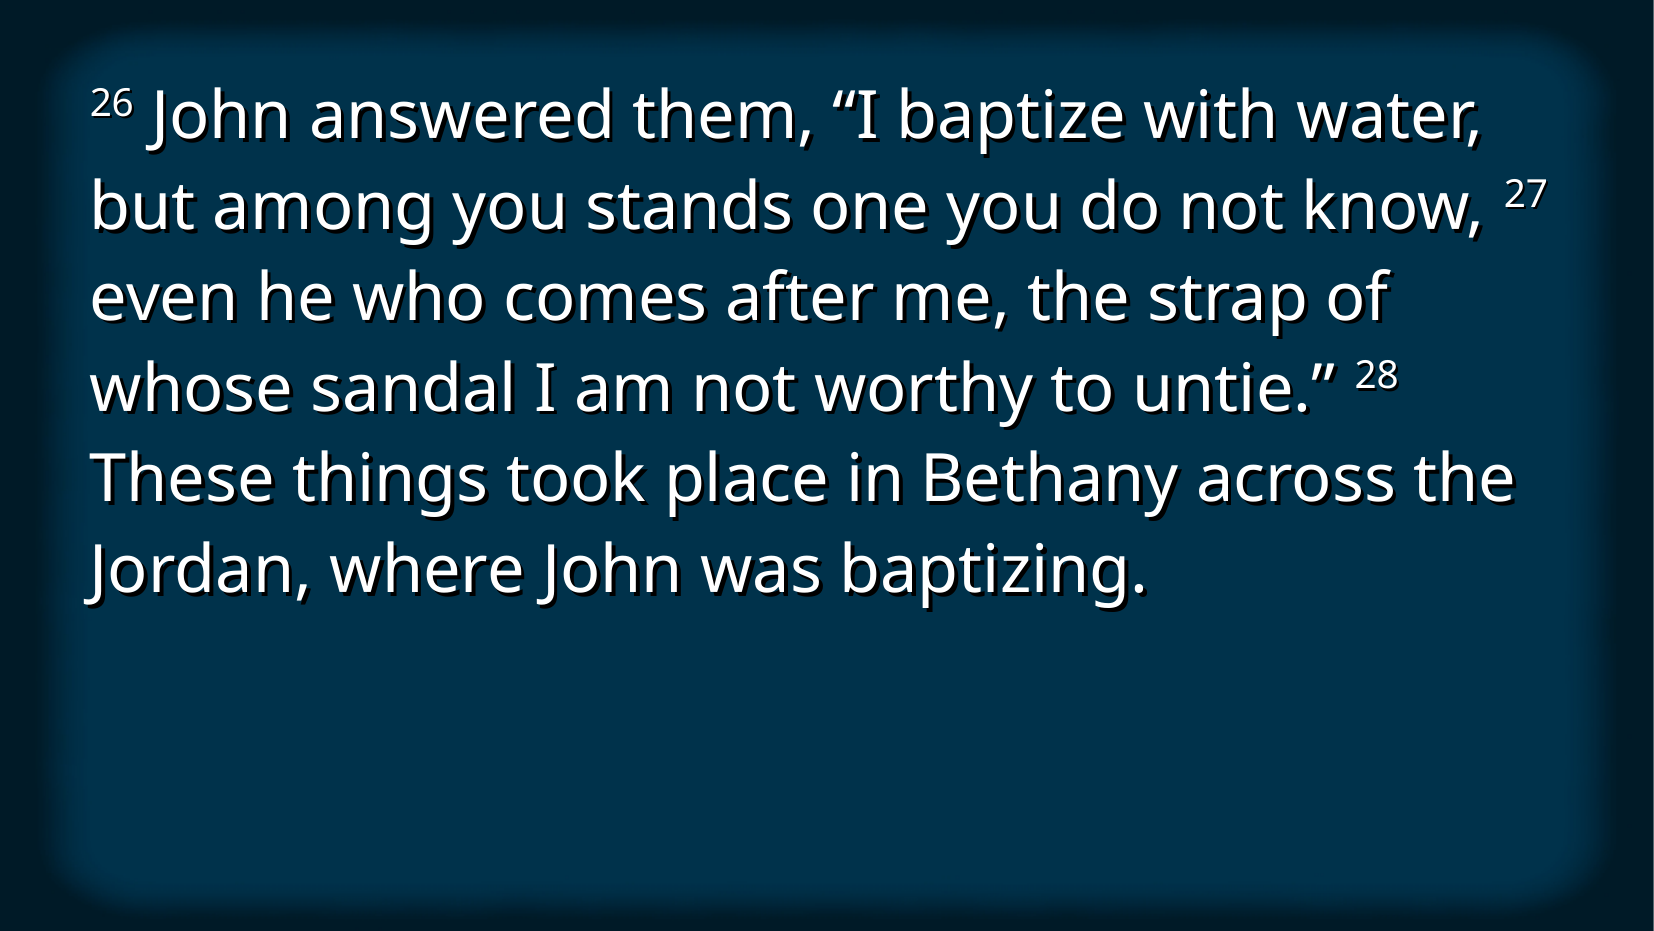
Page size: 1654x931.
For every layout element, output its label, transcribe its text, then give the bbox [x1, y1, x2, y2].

picture [0, 0, 1654, 931]
text_box 26 John answered them, “I baptize with water, but among you stands one you do not know, 27 even he who comes after me, the strap of whose sandal I am not worthy to untie.” 28 These things took place in Bethany across the Jordan, where John was baptizing. [75, 60, 1591, 680]
